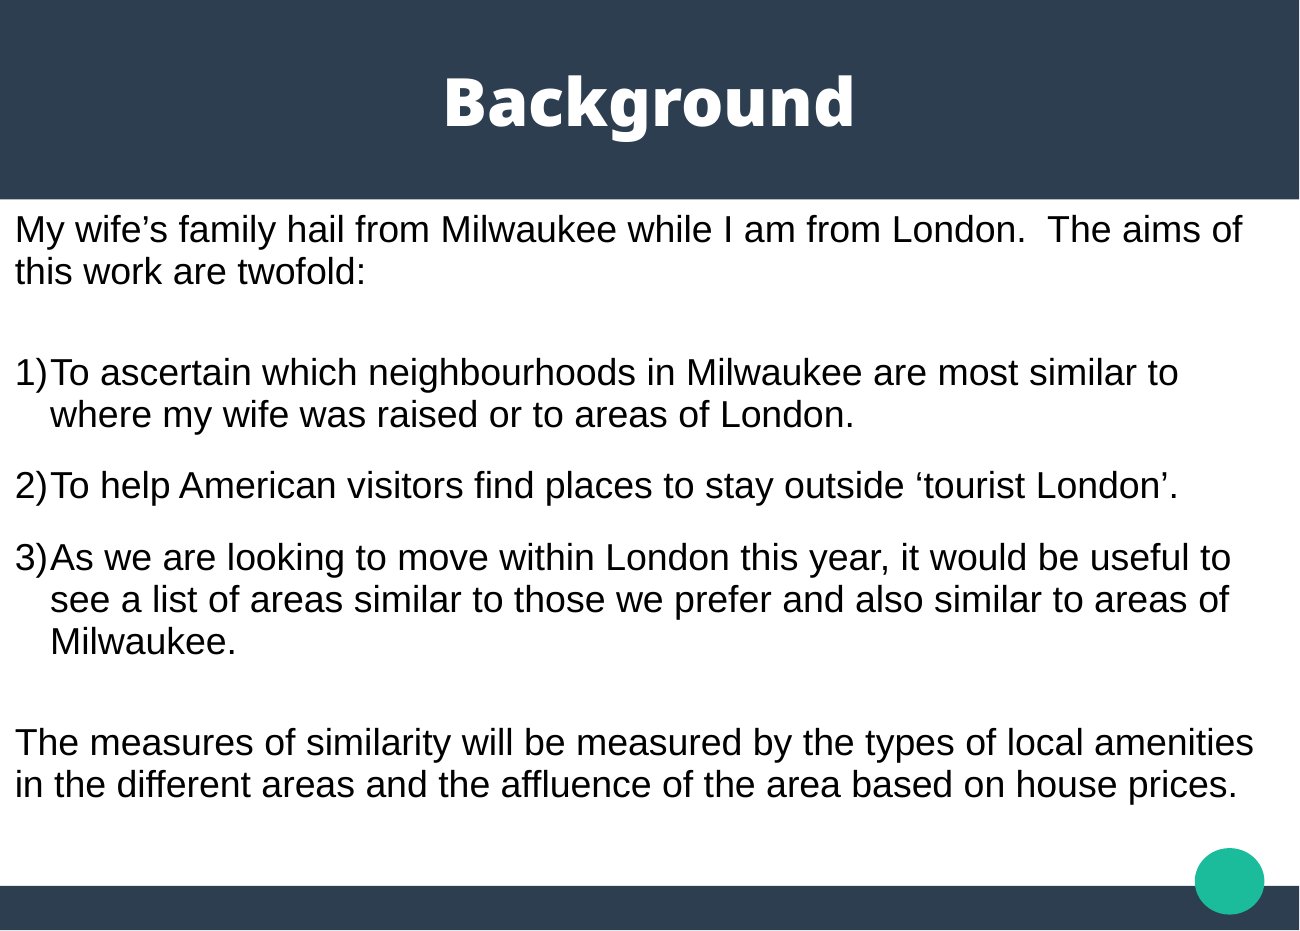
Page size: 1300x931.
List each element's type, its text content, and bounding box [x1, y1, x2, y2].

text_box My wife’s family hail from Milwaukee while I am from London. The aims of this work are twofold: To ascertain which neighbourhoods in Milwaukee are most similar to where my wife was raised or to areas of London. To help American visitors find places to stay outside ‘tourist London’. As we are looking to move within London this year, it would be useful to see a list of areas similar to those we prefer and also similar to areas of Milwaukee. The measures of similarity will be measured by the types of local amenities in the different areas and the affluence of the area based on house prices. [0, 200, 1300, 813]
subtitle Background [0, 0, 1300, 200]
